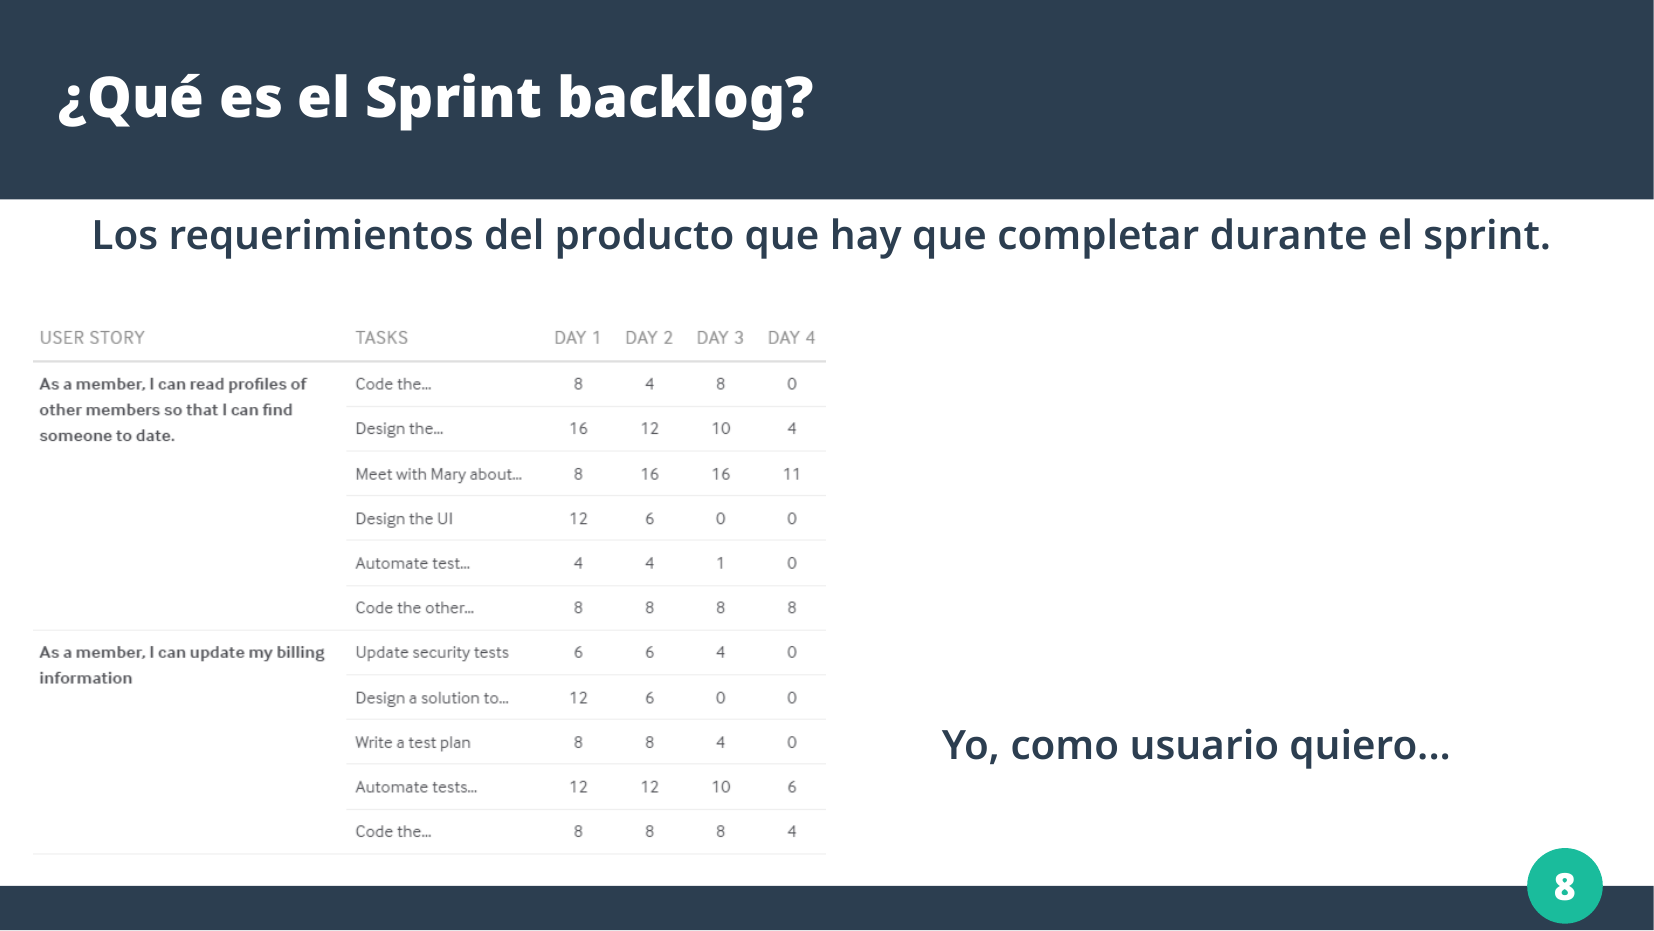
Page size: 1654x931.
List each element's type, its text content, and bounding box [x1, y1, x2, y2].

title ¿Qué es el Sprint backlog? [59, 37, 1595, 155]
list Los requerimientos del producto que hay que completar durante el sprint. Yo, como usuario quiero... [33, 206, 1570, 827]
picture [33, 324, 826, 857]
